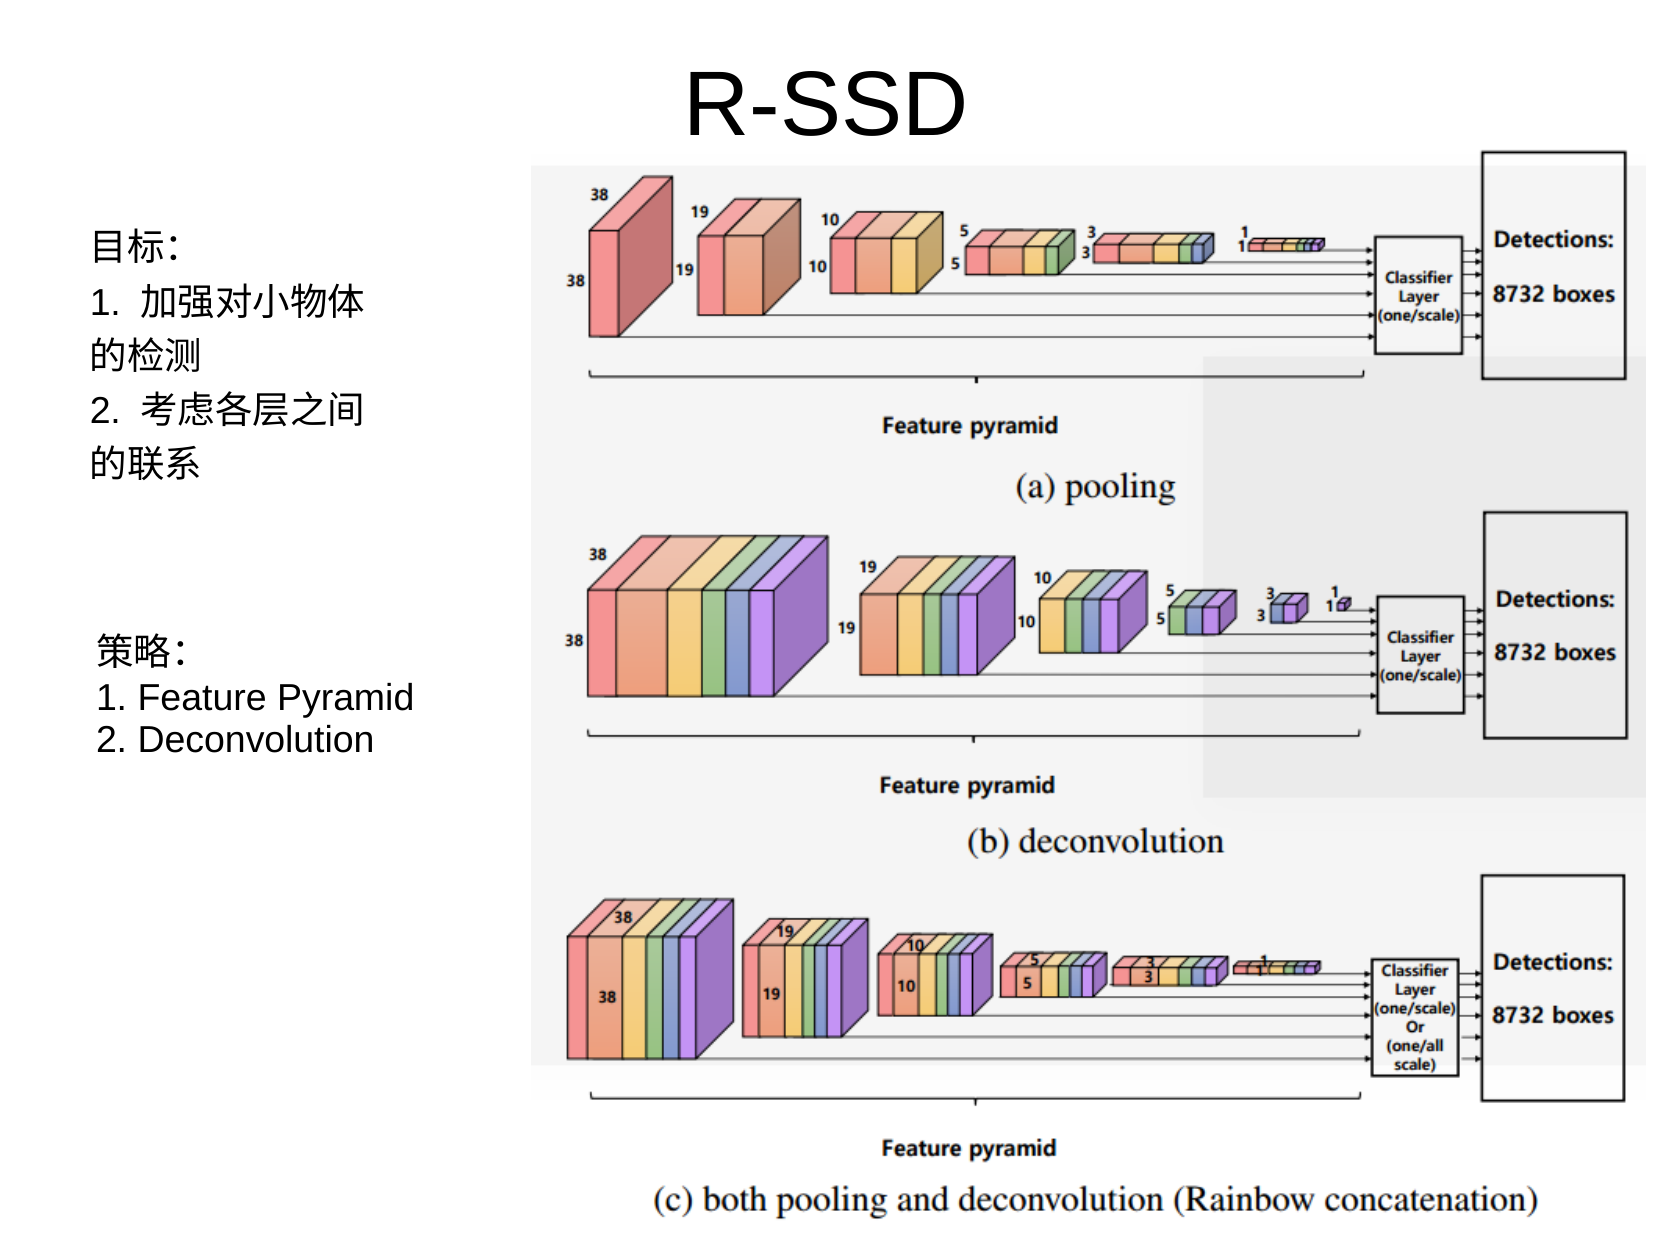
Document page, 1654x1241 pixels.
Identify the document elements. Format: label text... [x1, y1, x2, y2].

text_box 策略： 1. Feature Pyramid 2. Deconvolution [81, 615, 430, 770]
title R-SSD [82, 0, 1571, 208]
picture [531, 141, 1646, 1241]
text_box 目标： 1. 加强对小物体的检测 2. 考虑各层之间的联系 [75, 210, 406, 503]
